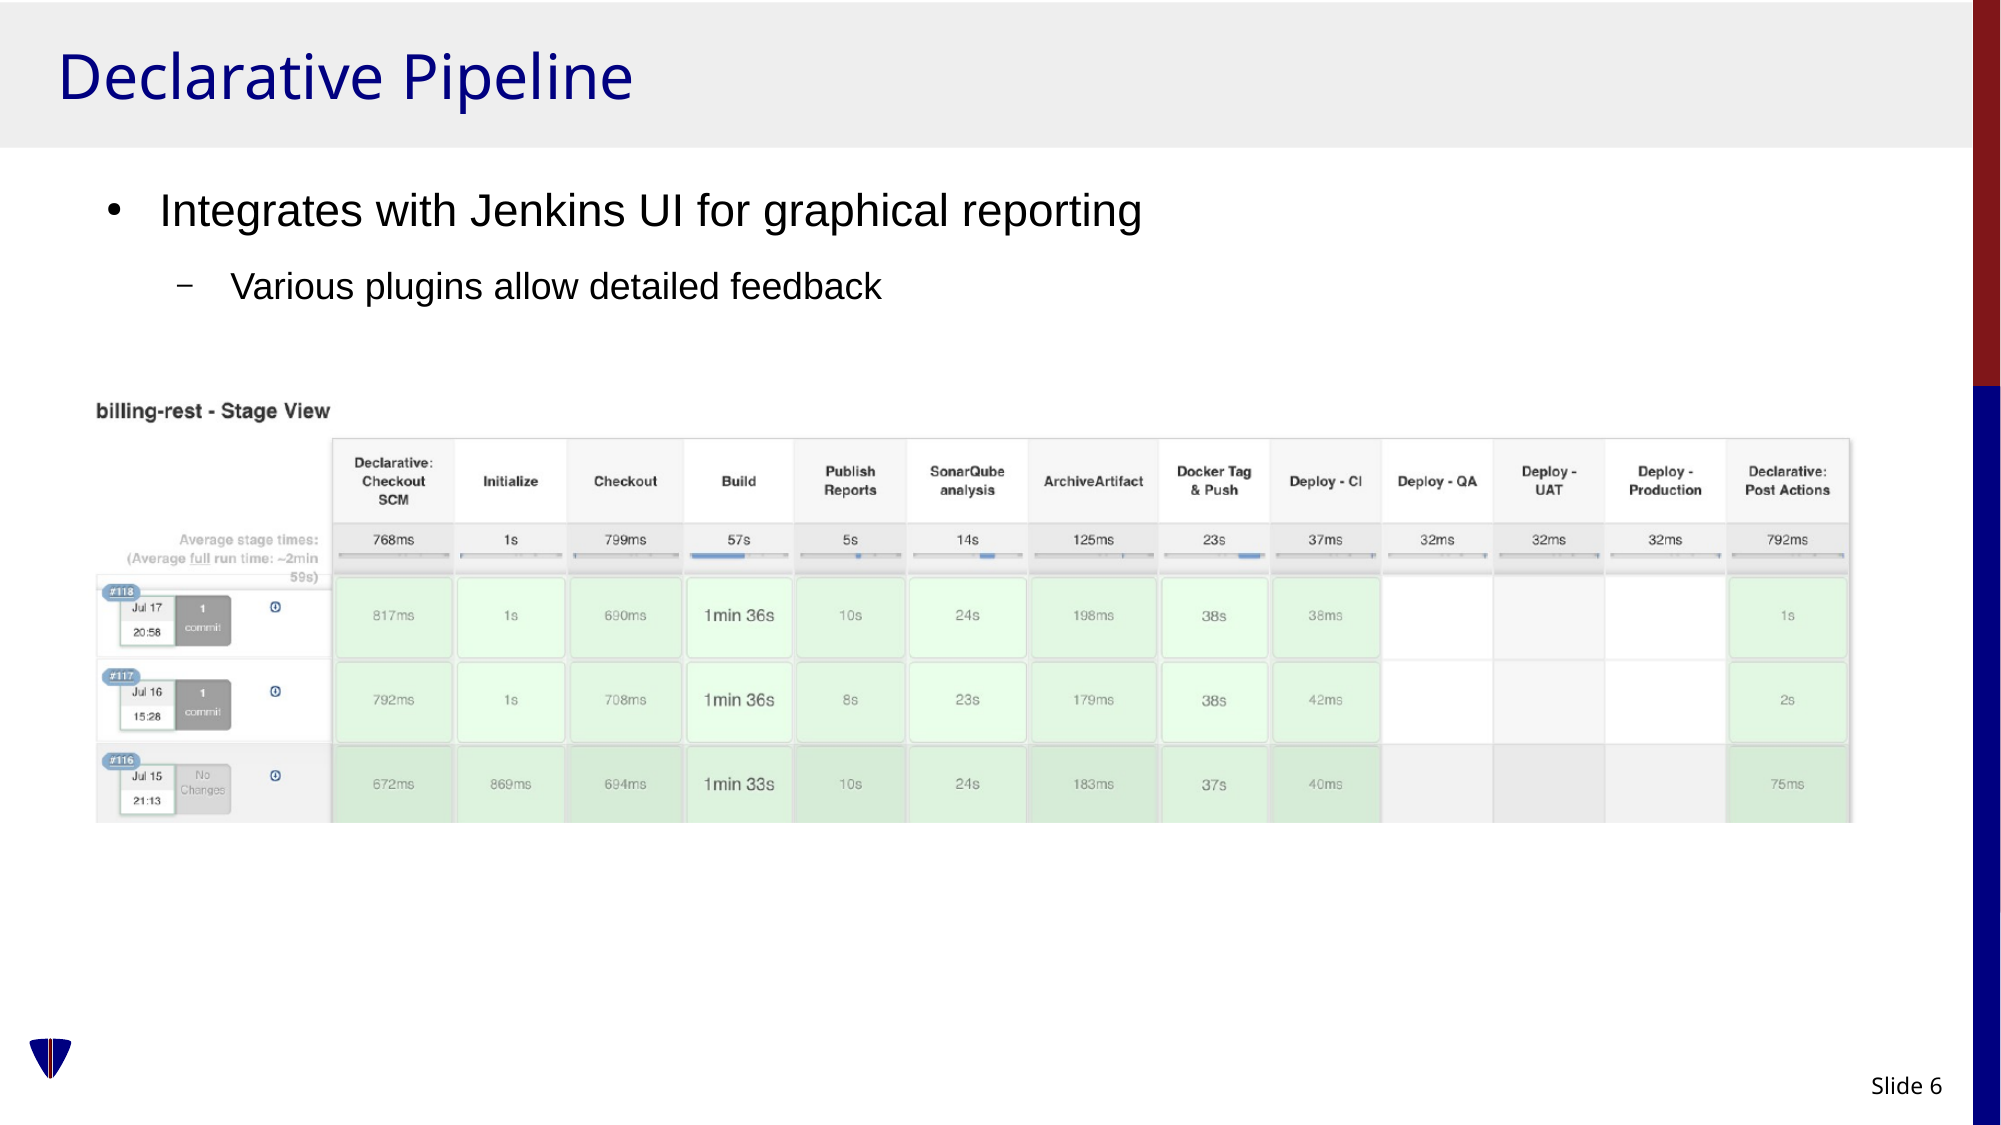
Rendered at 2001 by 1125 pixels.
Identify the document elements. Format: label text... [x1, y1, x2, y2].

title Declarative Pipeline [0, 2, 1973, 148]
picture [88, 393, 1861, 857]
list Integrates with Jenkins UI for graphical reporting Various plugins allow detailed feedback [88, 177, 1949, 325]
